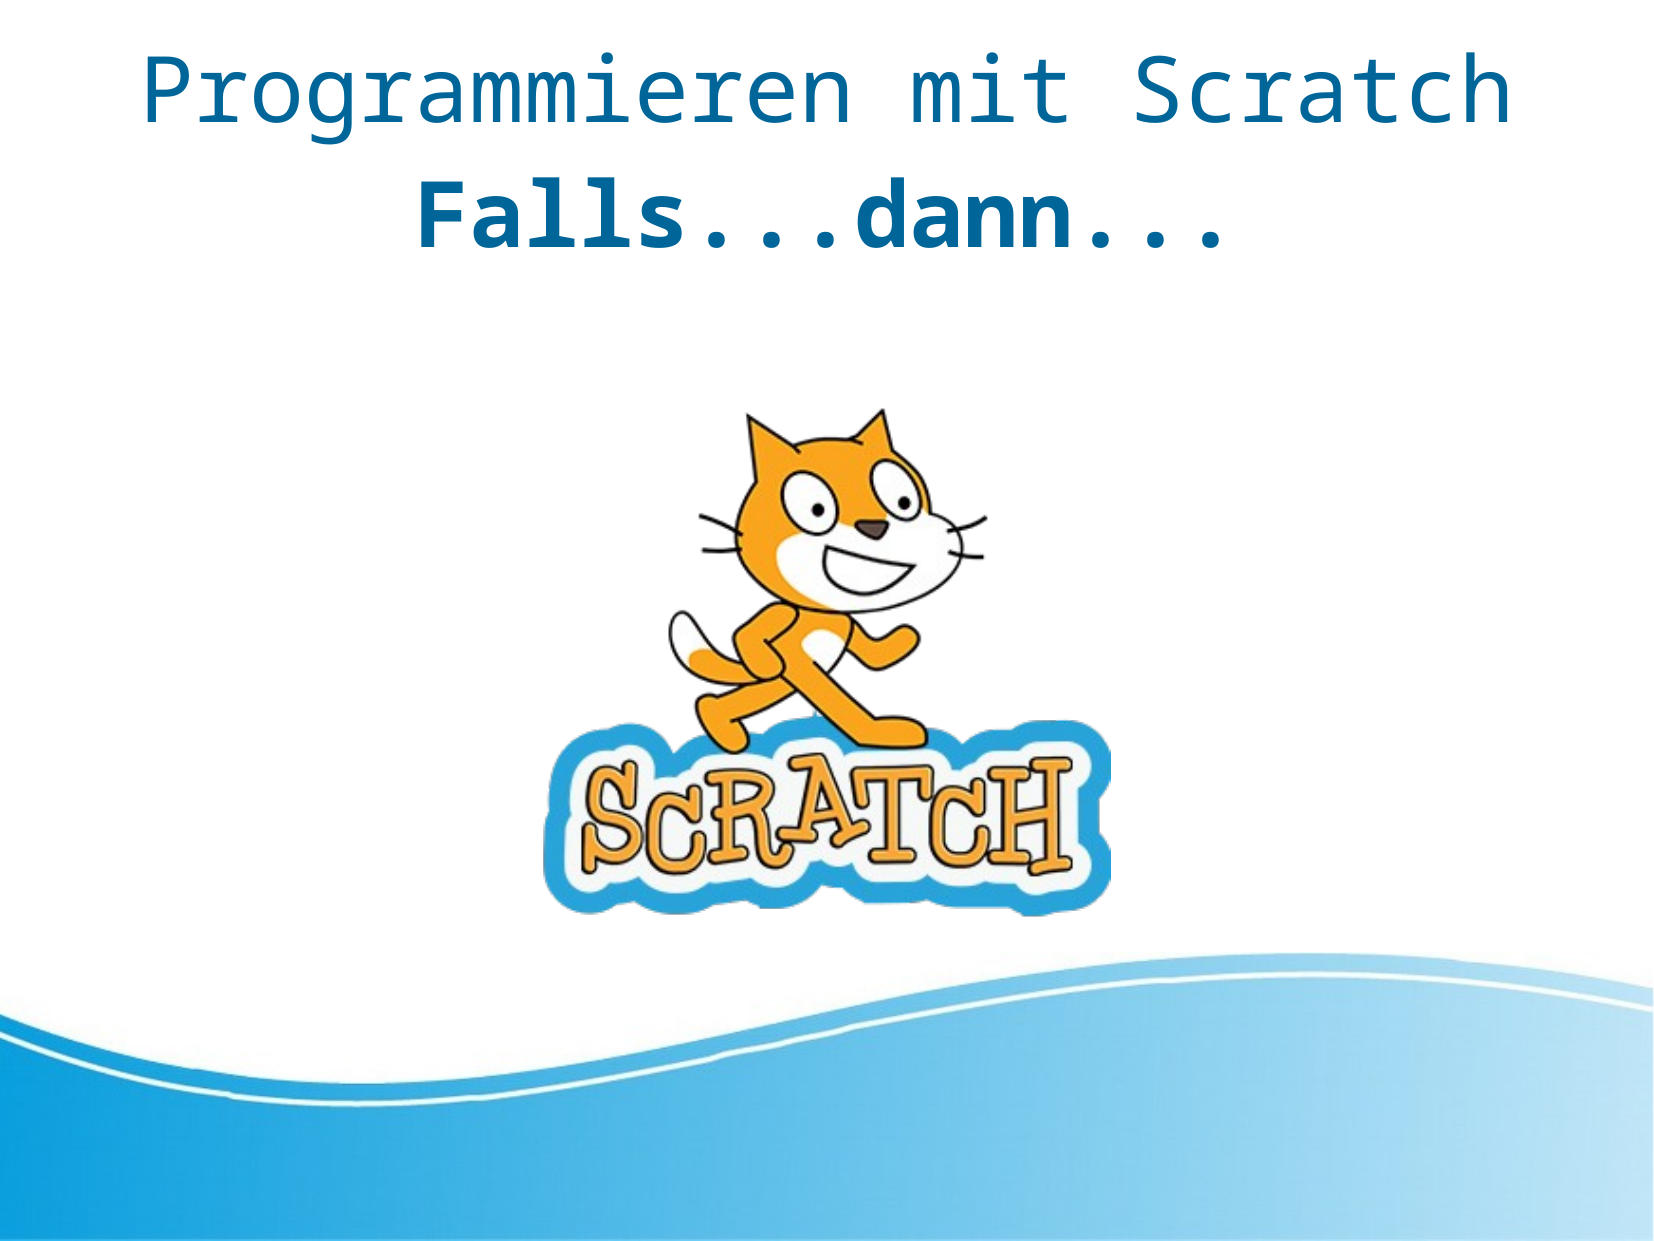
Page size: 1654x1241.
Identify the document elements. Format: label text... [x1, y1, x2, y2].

picture [0, 952, 1654, 1241]
title Programmieren mit Scratch Falls...dann... [82, 29, 1571, 520]
picture [542, 520, 1111, 947]
